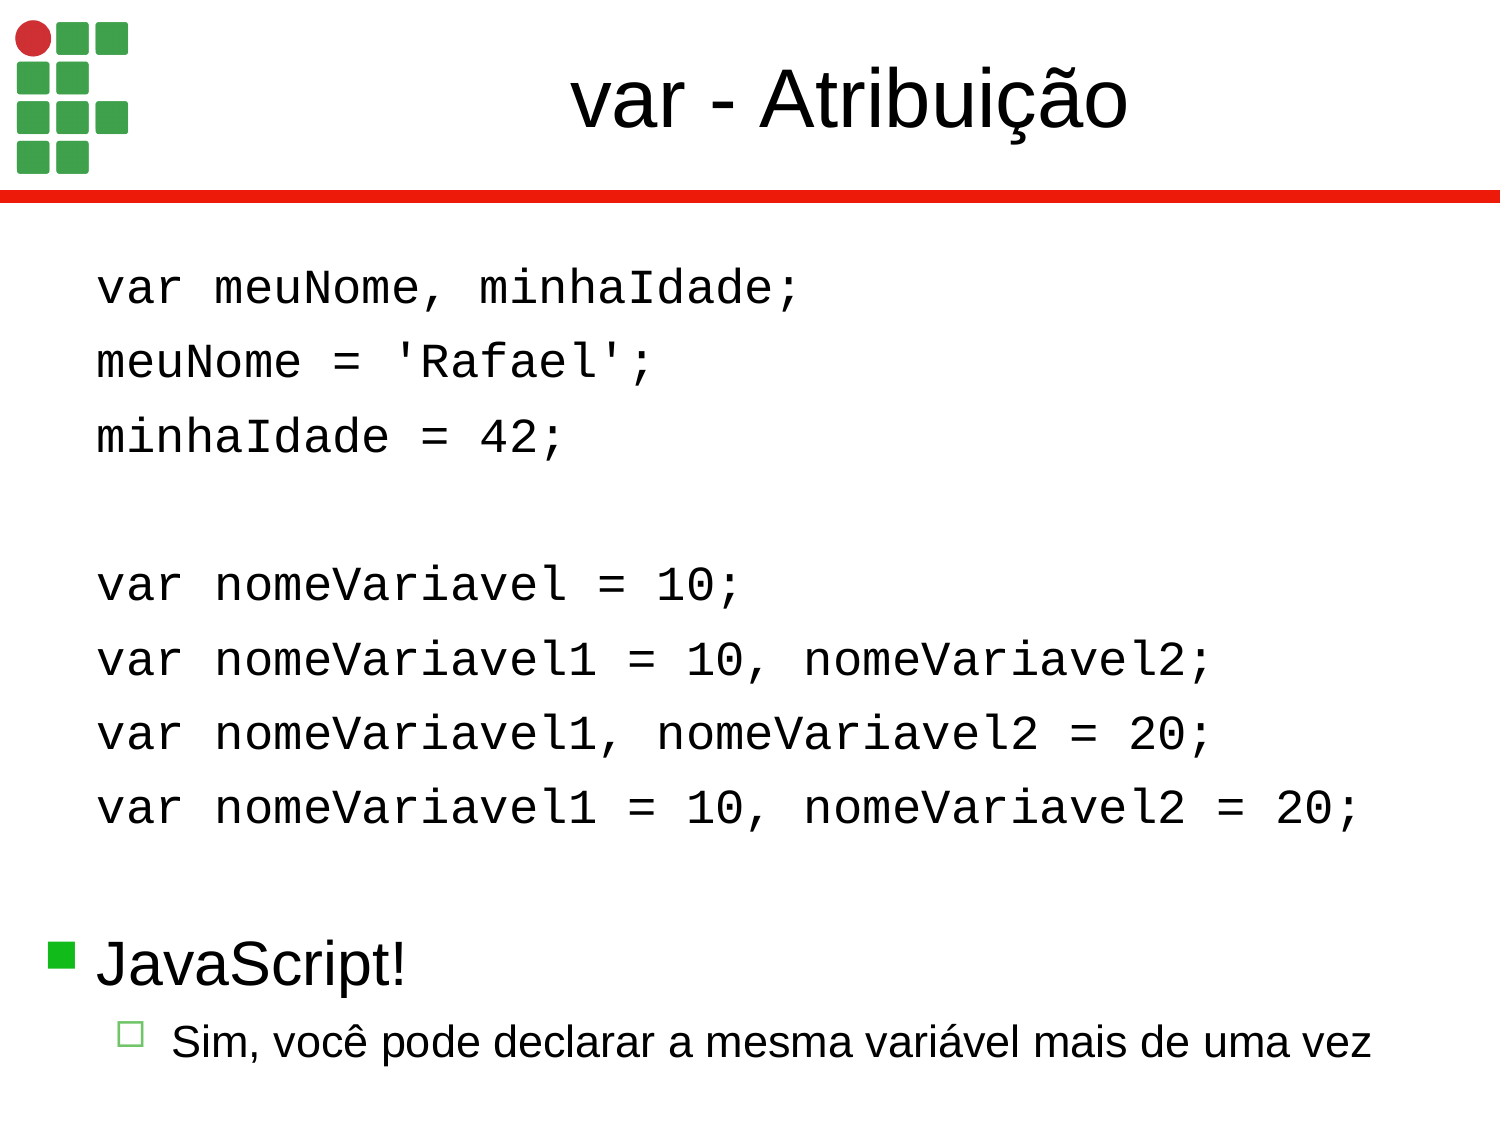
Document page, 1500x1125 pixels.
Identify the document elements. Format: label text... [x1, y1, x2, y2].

title var - Atribuição [230, 0, 1471, 202]
list var meuNome, minhaIdade; meuNome = 'Rafael'; minhaIdade = 42; var nomeVariavel = 10; var nomeVariavel1 = 10, nomeVariavel2; var nomeVariavel1, nomeVariavel2 = 20; var nomeVariavel1 = 10, nomeVariavel2 = 20; JavaScript! Sim, você pode declarar a mesma variável mais de uma vez [29, 207, 1471, 1087]
picture [14, 16, 130, 178]
